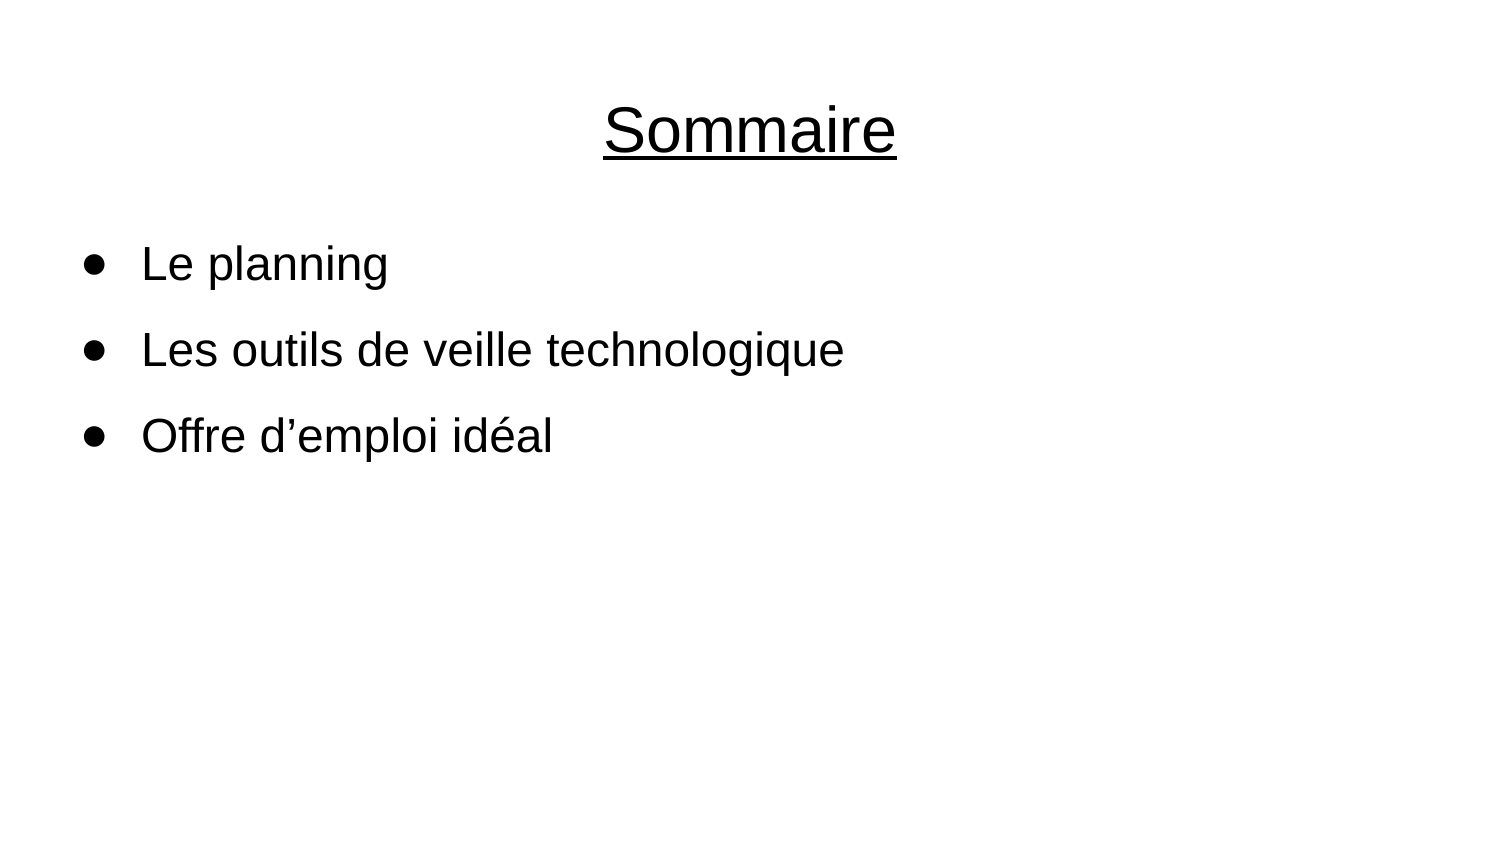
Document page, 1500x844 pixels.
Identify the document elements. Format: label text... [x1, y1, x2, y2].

list Le planning Les outils de veille technologique Offre d’emploi idéal [51, 189, 1449, 750]
title Sommaire [51, 72, 1449, 167]
